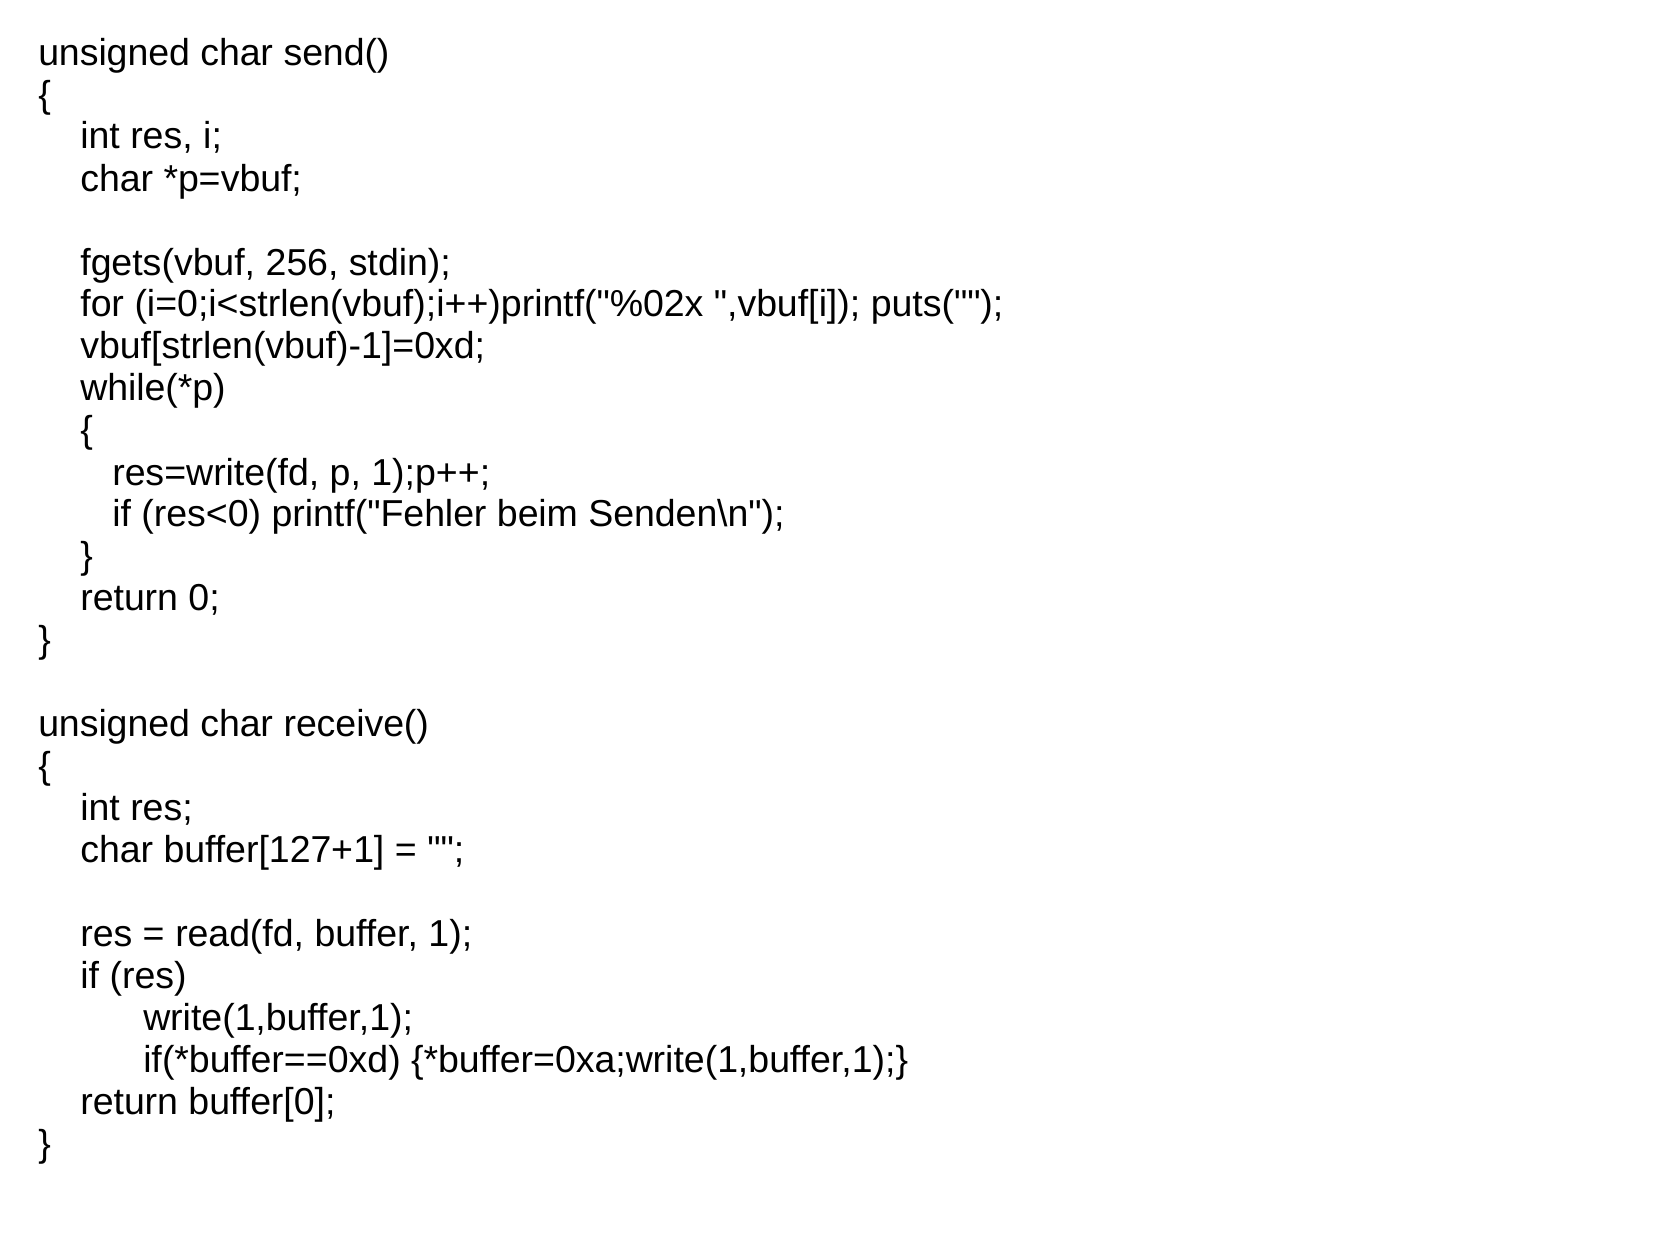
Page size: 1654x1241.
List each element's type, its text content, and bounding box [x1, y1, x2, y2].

text_box unsigned char send() { int res, i; char *p=vbuf; fgets(vbuf, 256, stdin); for (i=0;i<strlen(vbuf);i++)printf("%02x ",vbuf[i]); puts(""); vbuf[strlen(vbuf)-1]=0xd; while(*p) { res=write(fd, p, 1);p++; if (res<0) printf("Fehler beim Senden\n"); } return 0; } unsigned char receive() { int res; char buffer[127+1] = ""; res = read(fd, buffer, 1); if (res) write(1,buffer,1); if(*buffer==0xd) {*buffer=0xa;write(1,buffer,1);} return buffer[0]; } [23, 23, 1619, 1241]
